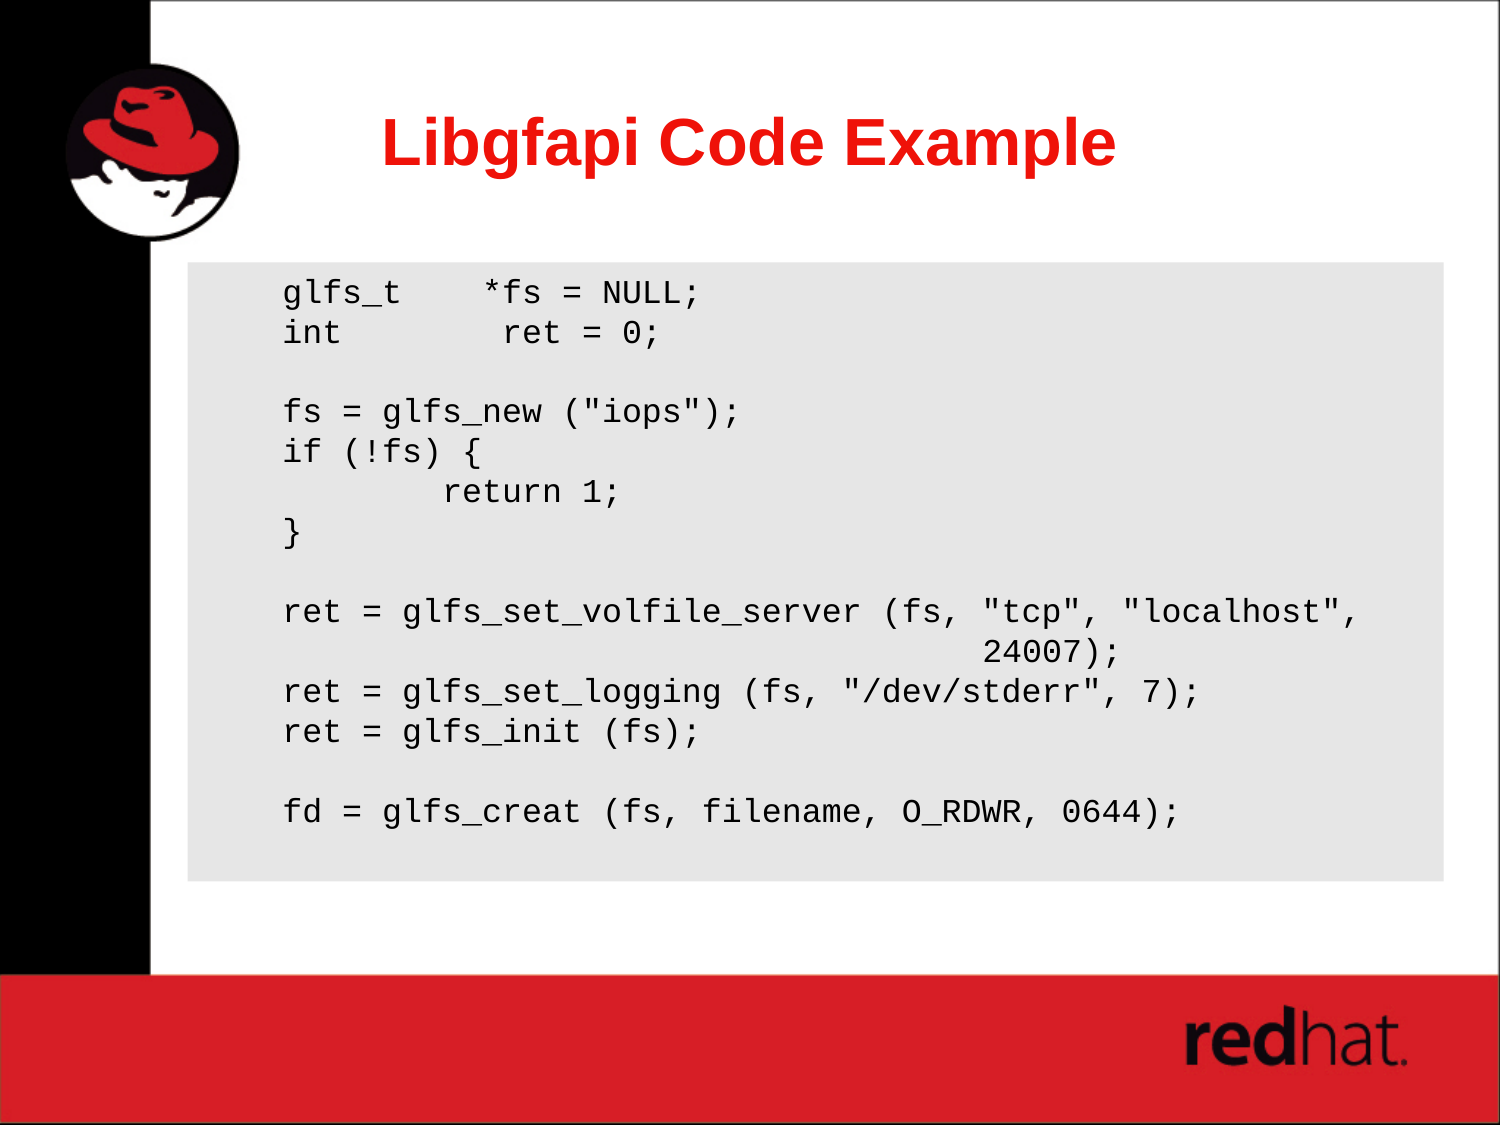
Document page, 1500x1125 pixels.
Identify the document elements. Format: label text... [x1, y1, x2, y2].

text_box glfs_t *fs = NULL; int ret = 0; fs = glfs_new ("iops"); if (!fs) { return 1; } ret = glfs_set_volfile_server (fs, "tcp", "localhost", 24007); ret = glfs_set_logging (fs, "/dev/stderr", 7); ret = glfs_init (fs); fd = glfs_creat (fs, filename, O_RDWR, 0644); [187, 262, 1444, 882]
title Libgfapi Code Example [75, 44, 1425, 233]
picture [0, 0, 1500, 1125]
